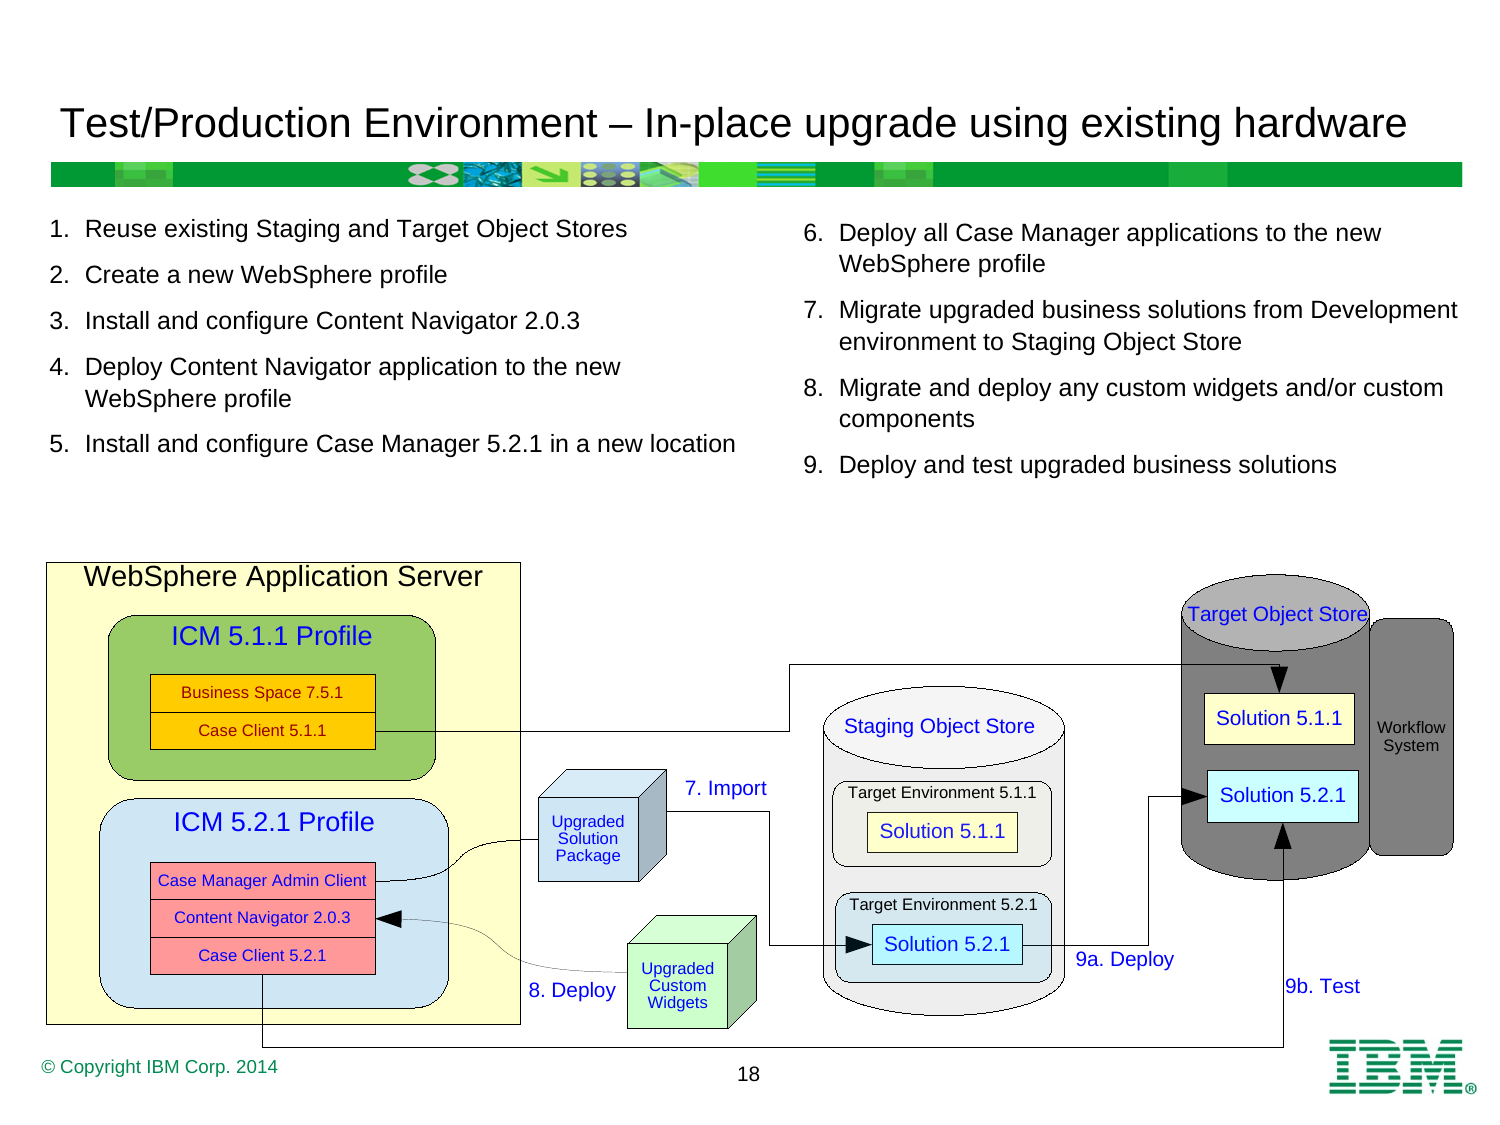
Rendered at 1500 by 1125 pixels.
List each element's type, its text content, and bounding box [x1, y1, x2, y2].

text_box [823, 731, 1065, 945]
text_box 8. Deploy [528, 980, 616, 1009]
text_box Case Client 5.2.1 [150, 938, 376, 975]
text_box 9a. Deploy [1076, 950, 1175, 979]
text_box Content Navigator 2.0.3 [150, 899, 376, 938]
list Reuse existing Staging and Target Object Stores Create a new WebSphere profile Install and configure Content Navigator 2.0.3 Deploy Content Navigator application to the new WebSphere profile Install and configure Case Manager 5.2.1 in a new location [34, 203, 766, 466]
text_box Upgraded Solution Package [538, 798, 638, 882]
text_box Target Environment 5.1.1 [832, 781, 1052, 867]
text_box Staging Object Store [831, 716, 1048, 740]
text_box Case Manager Admin Client [150, 862, 376, 899]
text_box Case Client 5.1.1 [150, 713, 376, 750]
list Upgrade of Custom Pages by the Case Builder is similar to the default pages Update the page object of Custom Pages Add a new property CmAcmReference Unlike previous versions, contents of Pages are also stored in these page documents within the Content Engine During the upgrade, existing content of the Pages (stored in BSpace) is not carried over but is replaced by default content For Custom Form Pages, the content is populated from the templates of non-Form Pages of that category As a post upgrade step users may want to: Customize the default content of the pages Re-create lost static pages from Solution/custom spaces and assign them to the Roles [823, 686, 1065, 769]
list Deploy all Case Manager applications to the new WebSphere profile Migrate upgraded business solutions from Development environment to Staging Object Store Migrate and deploy any custom widgets and/or custom components Deploy and test upgraded business solutions [788, 207, 1476, 486]
text_box ICM 5.1.1 Profile [108, 615, 436, 781]
text_box 7. Import [685, 778, 768, 807]
text_box Upgraded Custom Widgets [627, 944, 727, 1029]
title Test/Production Environment – In-place upgrade using existing hardware [44, 78, 1462, 163]
text_box Workflow System [1369, 618, 1454, 856]
text_box Target Environment 5.2.1 [835, 892, 1052, 983]
text_box ICM 5.2.1 Profile [263, 920, 449, 1009]
text_box [1181, 798, 1283, 881]
text_box Target Object Store [1187, 604, 1369, 633]
text_box 9b. Test [1285, 976, 1361, 1005]
text_box Solution 5.1.1 [1204, 693, 1355, 745]
text_box ICM 5.2.1 Profile [99, 798, 449, 1009]
text_box WebSphere Application Server [46, 562, 521, 1025]
text_box [823, 946, 1065, 1016]
text_box Business Space 7.5.1 [150, 674, 376, 713]
picture [1327, 1037, 1479, 1096]
picture [50, 161, 1463, 189]
text_box WebSphere Application Server [263, 924, 521, 1025]
text_box Solution 5.2.1 [1207, 770, 1359, 823]
text_box [1181, 616, 1370, 880]
